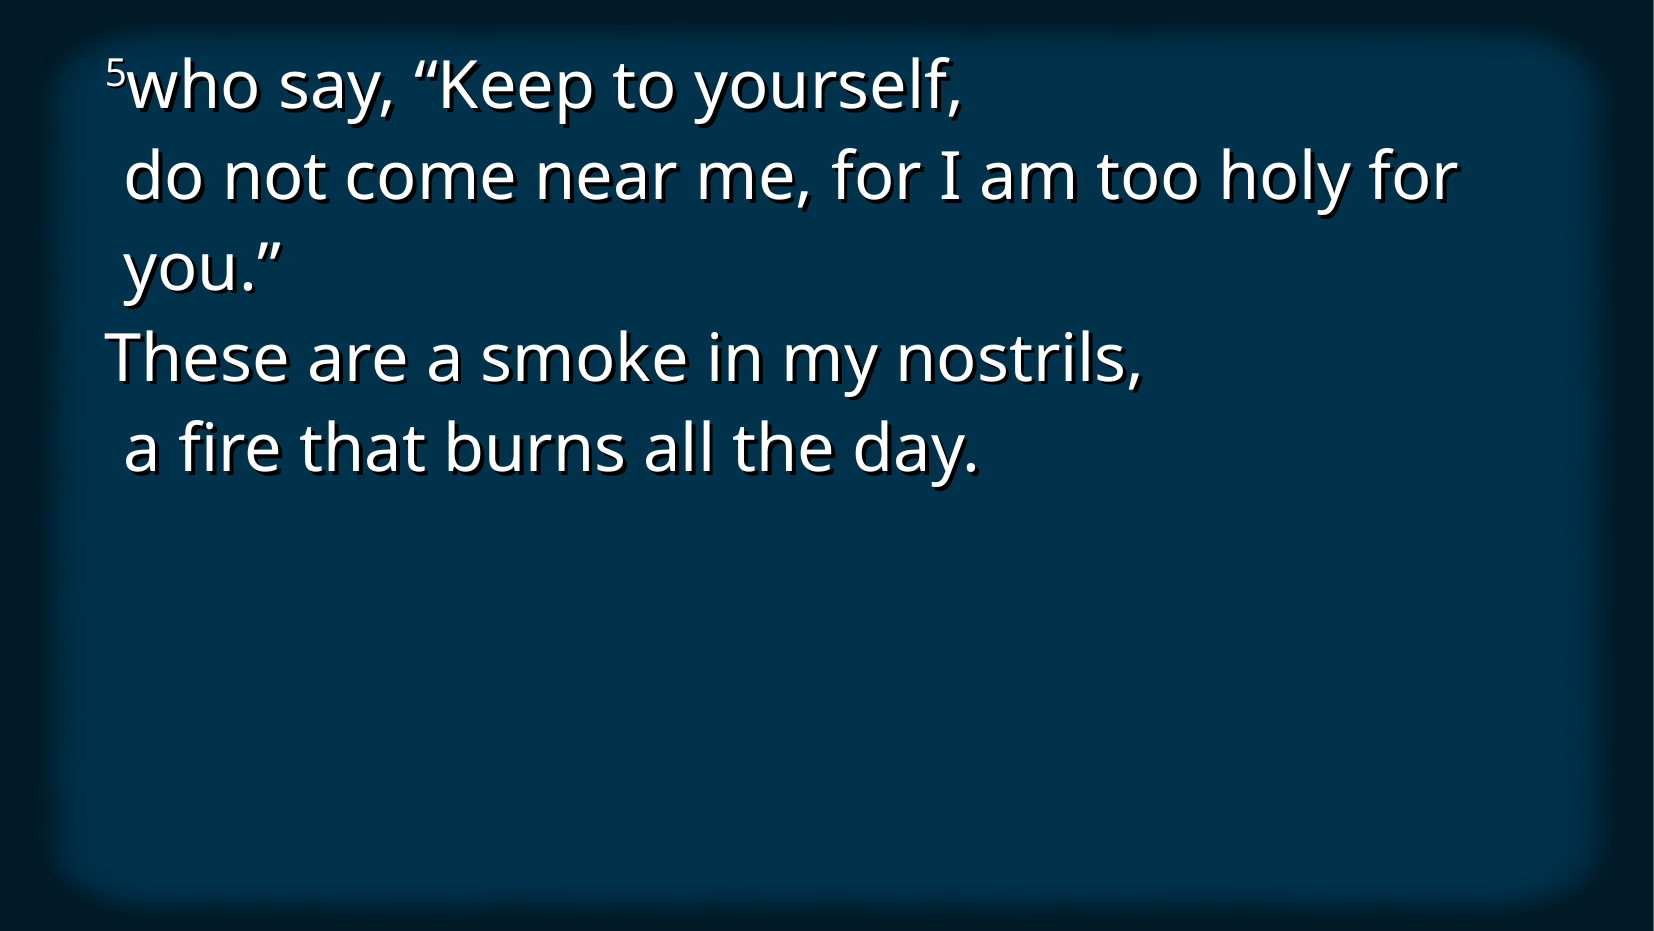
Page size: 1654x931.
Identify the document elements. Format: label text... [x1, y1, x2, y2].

picture [0, 0, 1654, 931]
text_box 5who say, “Keep to yourself, do not come near me, for I am too holy for you.” These are a smoke in my nostrils, a fire that burns all the day. [90, 30, 1576, 400]
